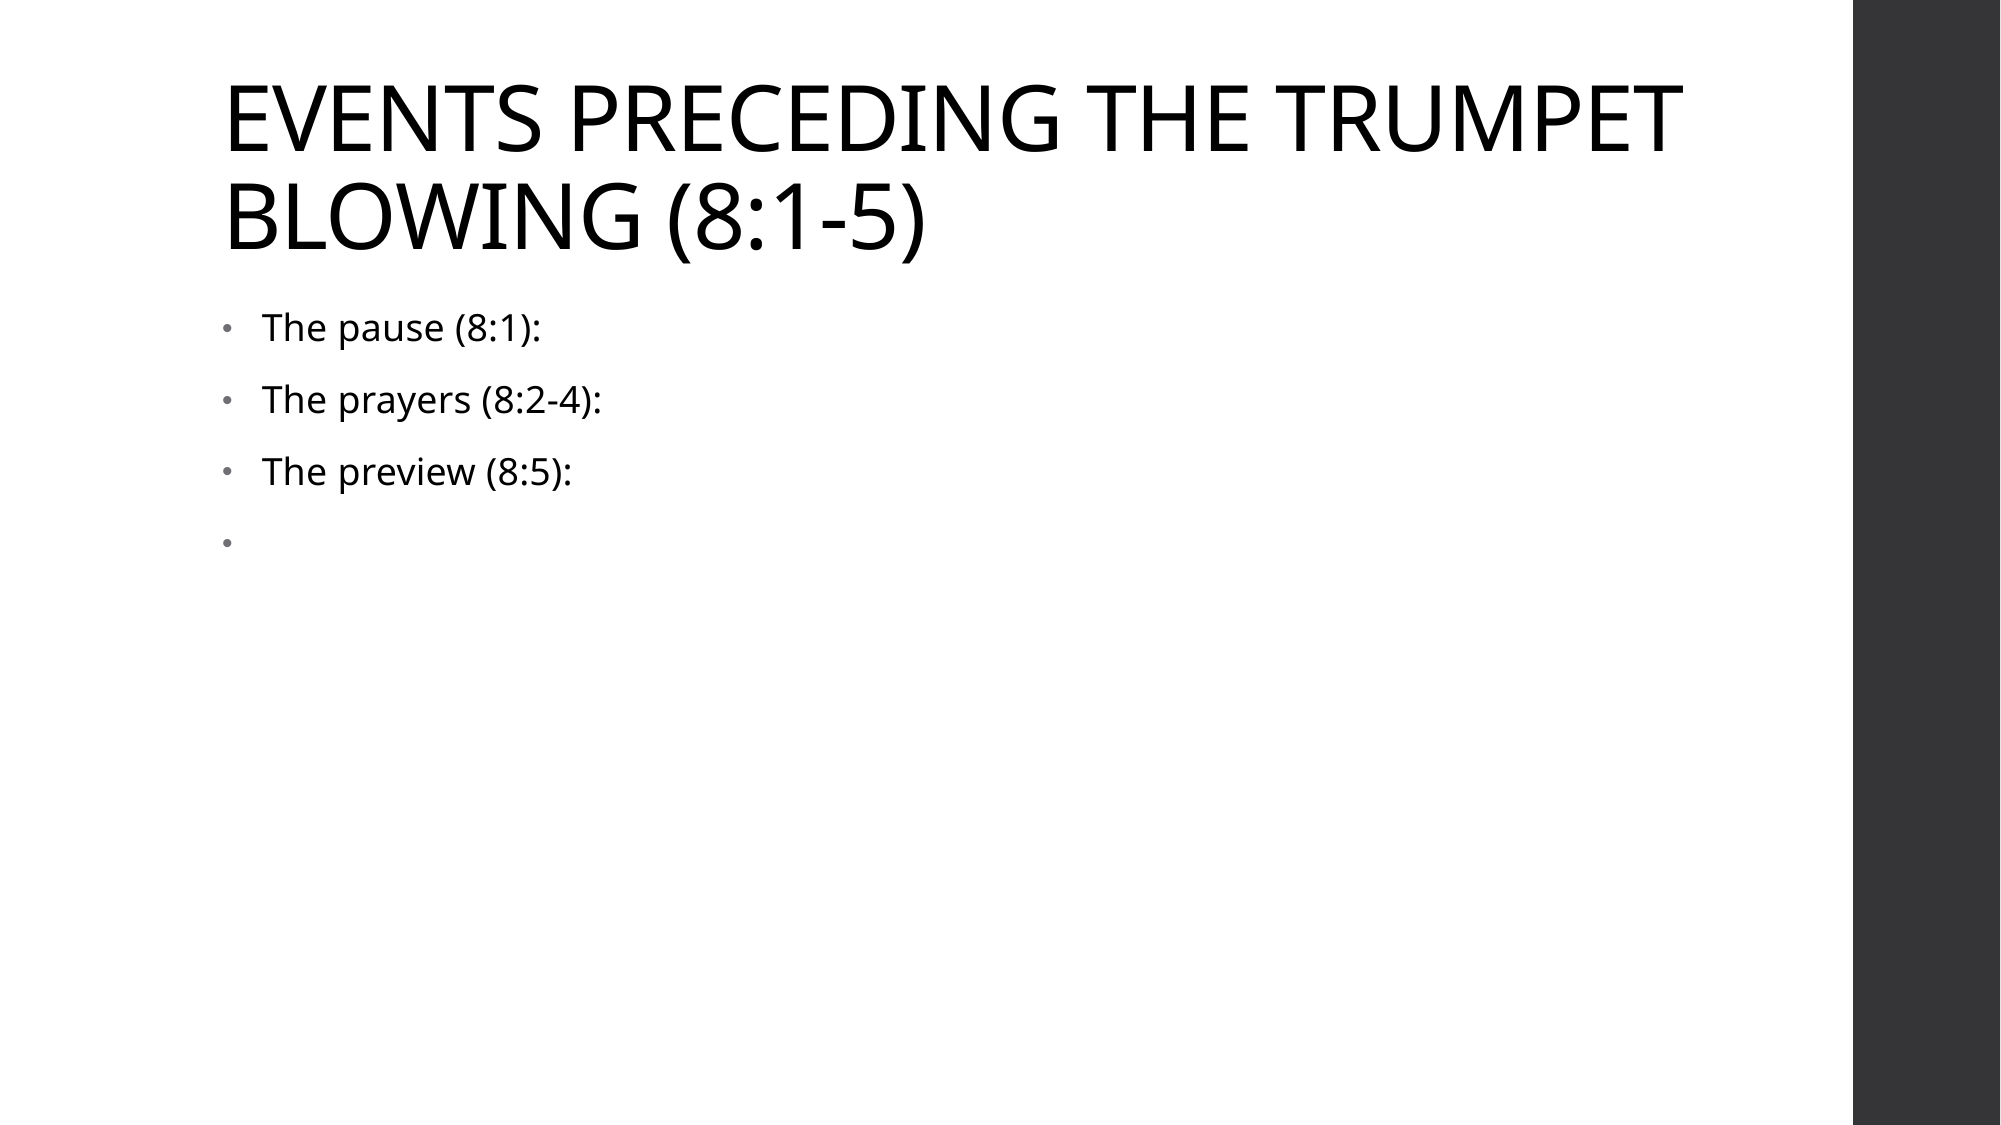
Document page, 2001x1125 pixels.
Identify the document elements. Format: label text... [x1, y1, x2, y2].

list The pause (8:1): The prayers (8:2-4): The preview (8:5): [206, 299, 1617, 1014]
title EVENTS PRECEDING THE TRUMPET BLOWING (8:1-5) [206, 60, 1797, 278]
